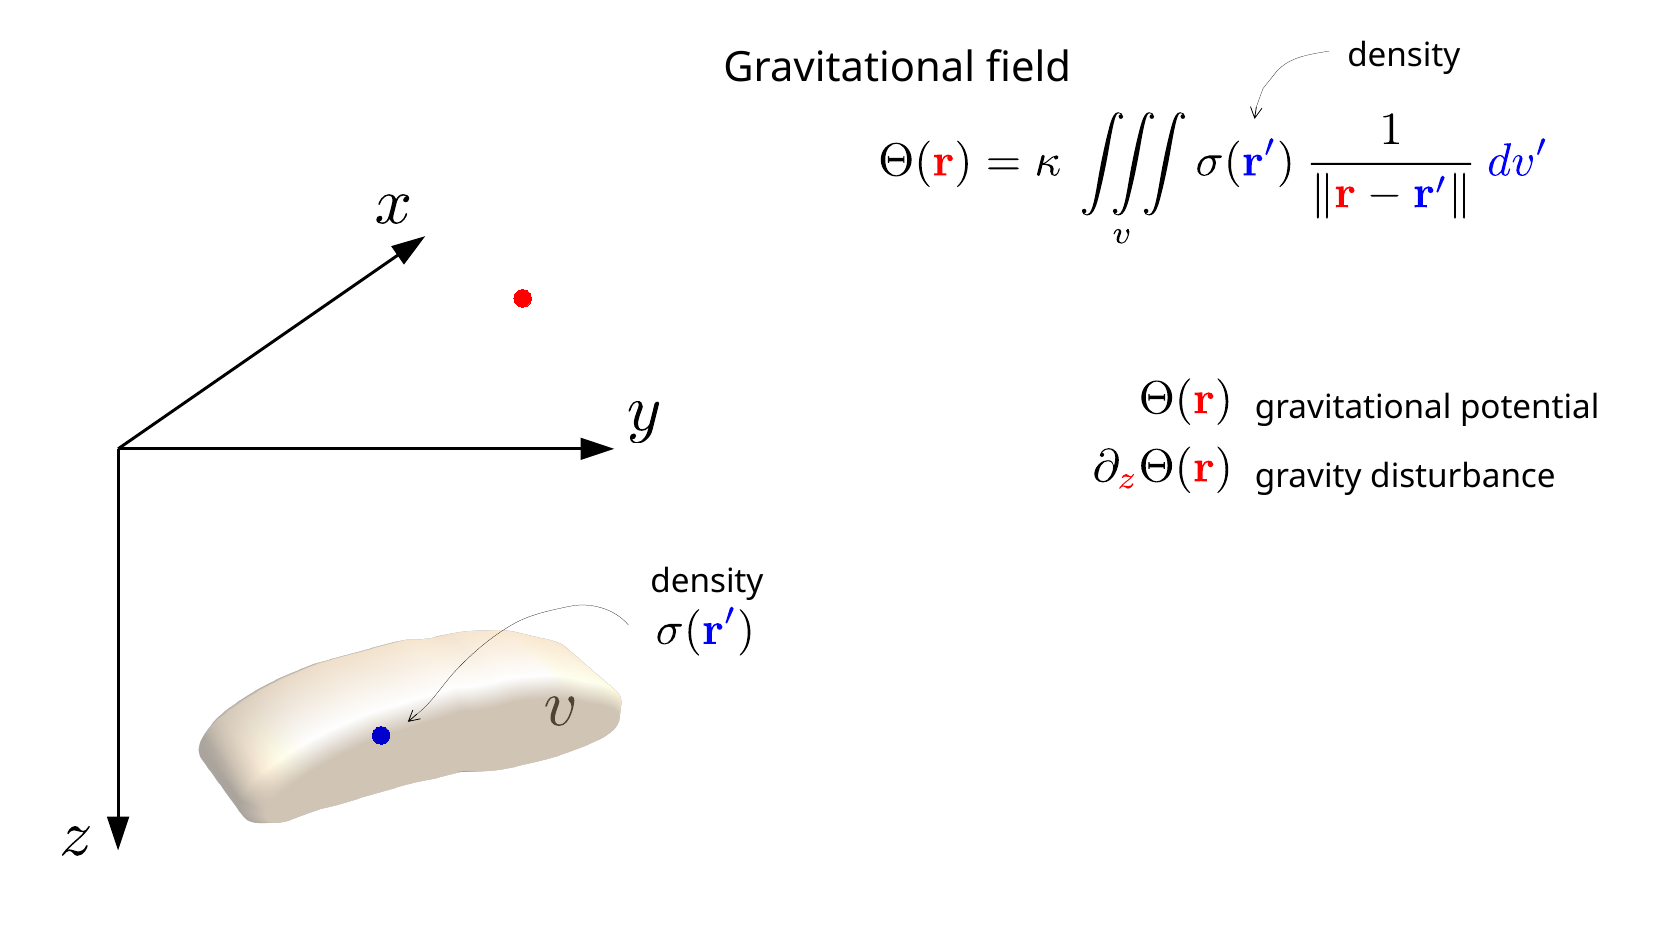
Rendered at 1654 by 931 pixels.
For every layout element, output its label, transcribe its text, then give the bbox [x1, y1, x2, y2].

text_box density [1332, 23, 1470, 76]
picture [1090, 444, 1235, 495]
picture [655, 606, 756, 656]
text_box [513, 289, 532, 308]
picture [374, 194, 413, 224]
text_box gravity disturbance [1240, 444, 1553, 496]
text_box Gravitational field [708, 29, 1071, 91]
text_box [372, 726, 390, 745]
picture [1136, 376, 1235, 427]
picture [626, 401, 662, 443]
picture [59, 826, 93, 856]
text_box gravitational potential [1240, 376, 1594, 428]
picture [878, 112, 1547, 244]
text_box density [635, 549, 773, 601]
